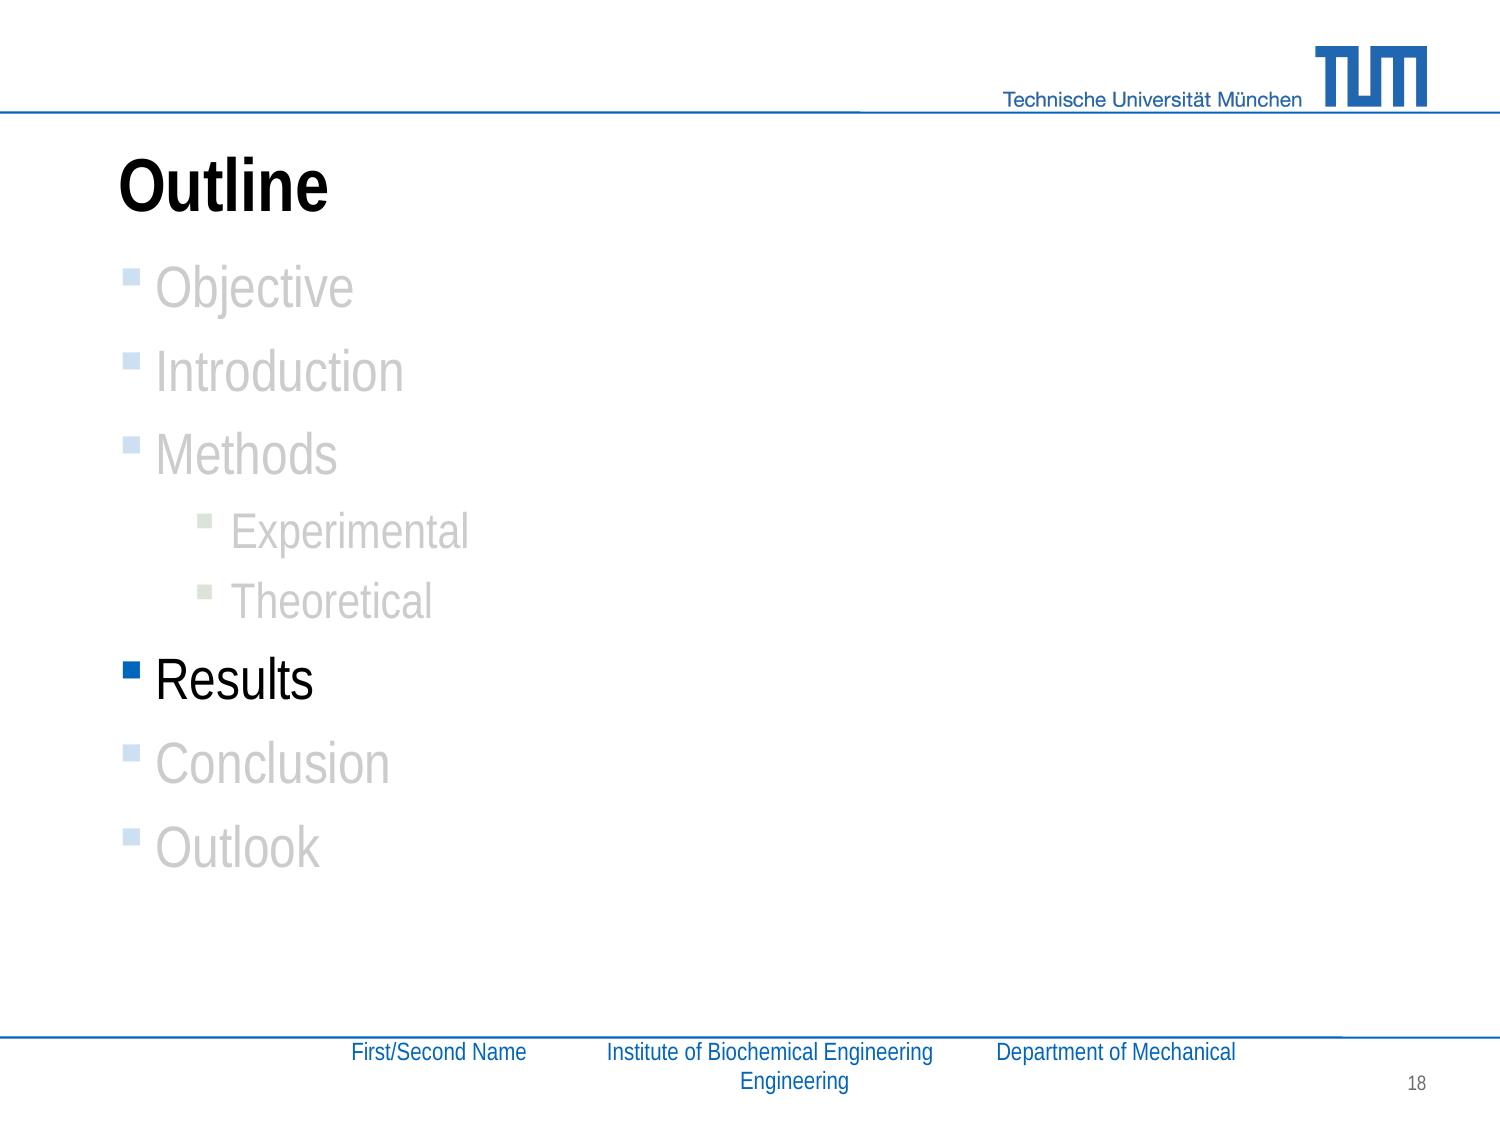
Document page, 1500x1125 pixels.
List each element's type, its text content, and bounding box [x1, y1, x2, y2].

title Outline [103, 114, 1397, 235]
picture [1003, 46, 1427, 107]
text_box [100, 711, 597, 889]
slide_number <number> [1340, 1042, 1427, 1103]
footer First/Second Name Institute of Biochemical Engineering Department of Mechanical Engineering [278, 1042, 1312, 1103]
text_box [103, 231, 599, 632]
list Objective Introduction Methods Experimental Theoretical Results Conclusion Outlook [103, 249, 1473, 1014]
